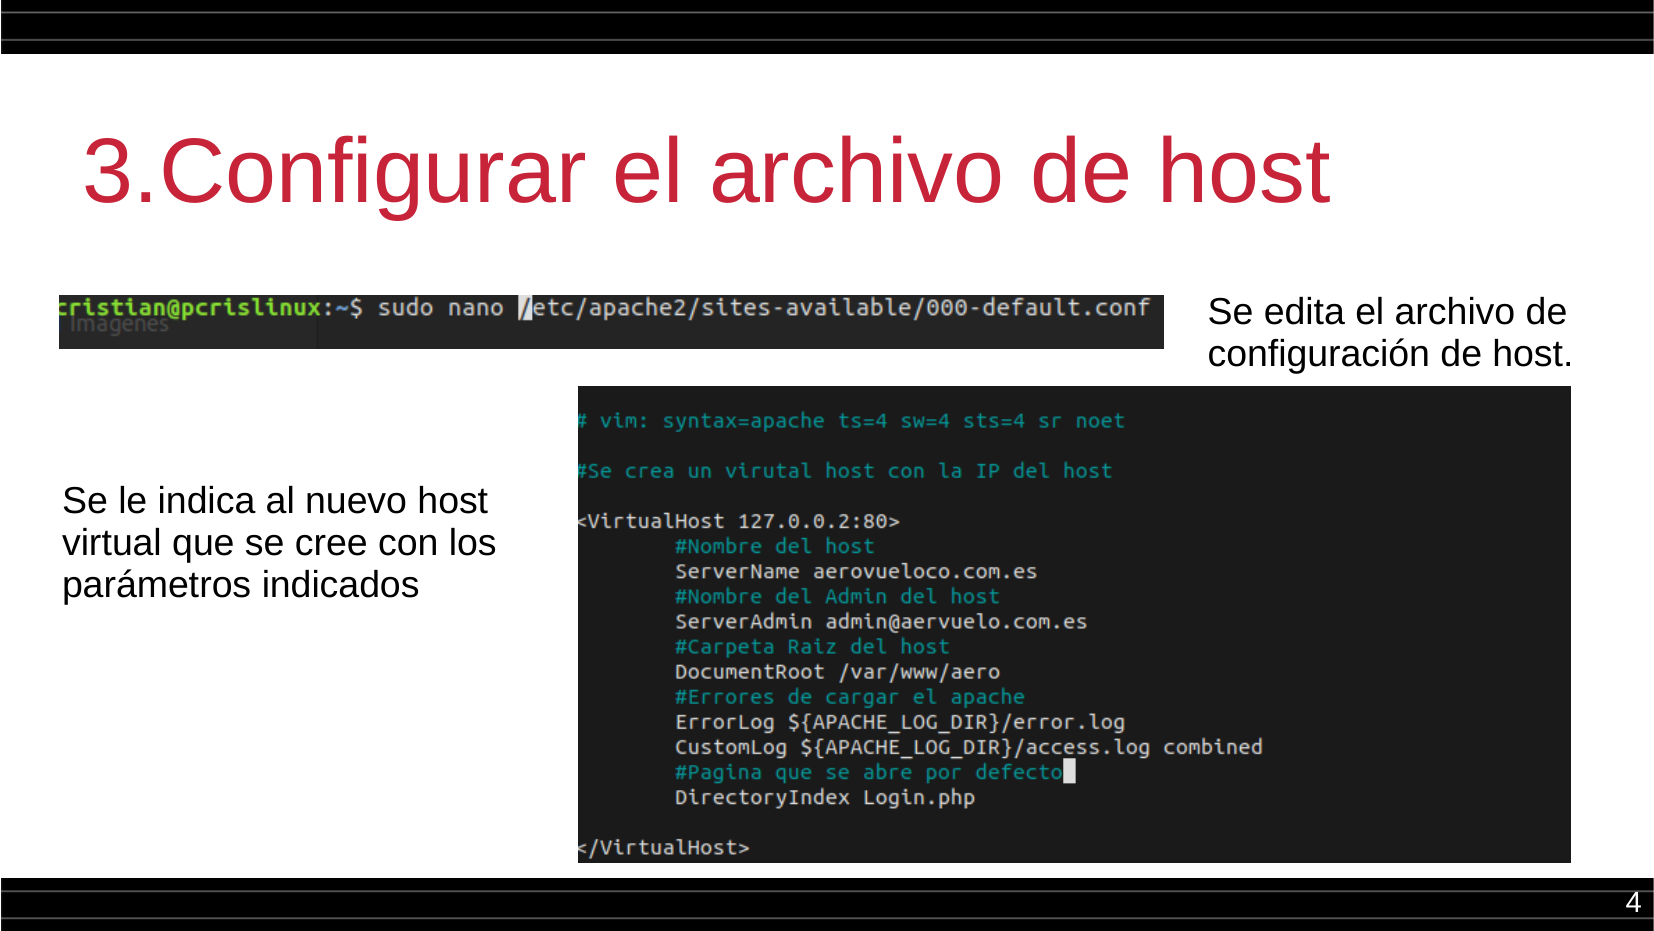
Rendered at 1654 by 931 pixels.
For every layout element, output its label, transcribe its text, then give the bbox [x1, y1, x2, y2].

picture [1, 878, 1654, 931]
text_box Se edita el archivo de configuración de host. [1192, 283, 1595, 383]
picture [1, 0, 1654, 54]
title 3.Configurar el archivo de host [82, 92, 1571, 249]
picture [59, 295, 1164, 349]
picture [578, 386, 1571, 863]
text_box Se le indica al nuevo host virtual que se cree con los parámetros indicados [47, 472, 520, 614]
